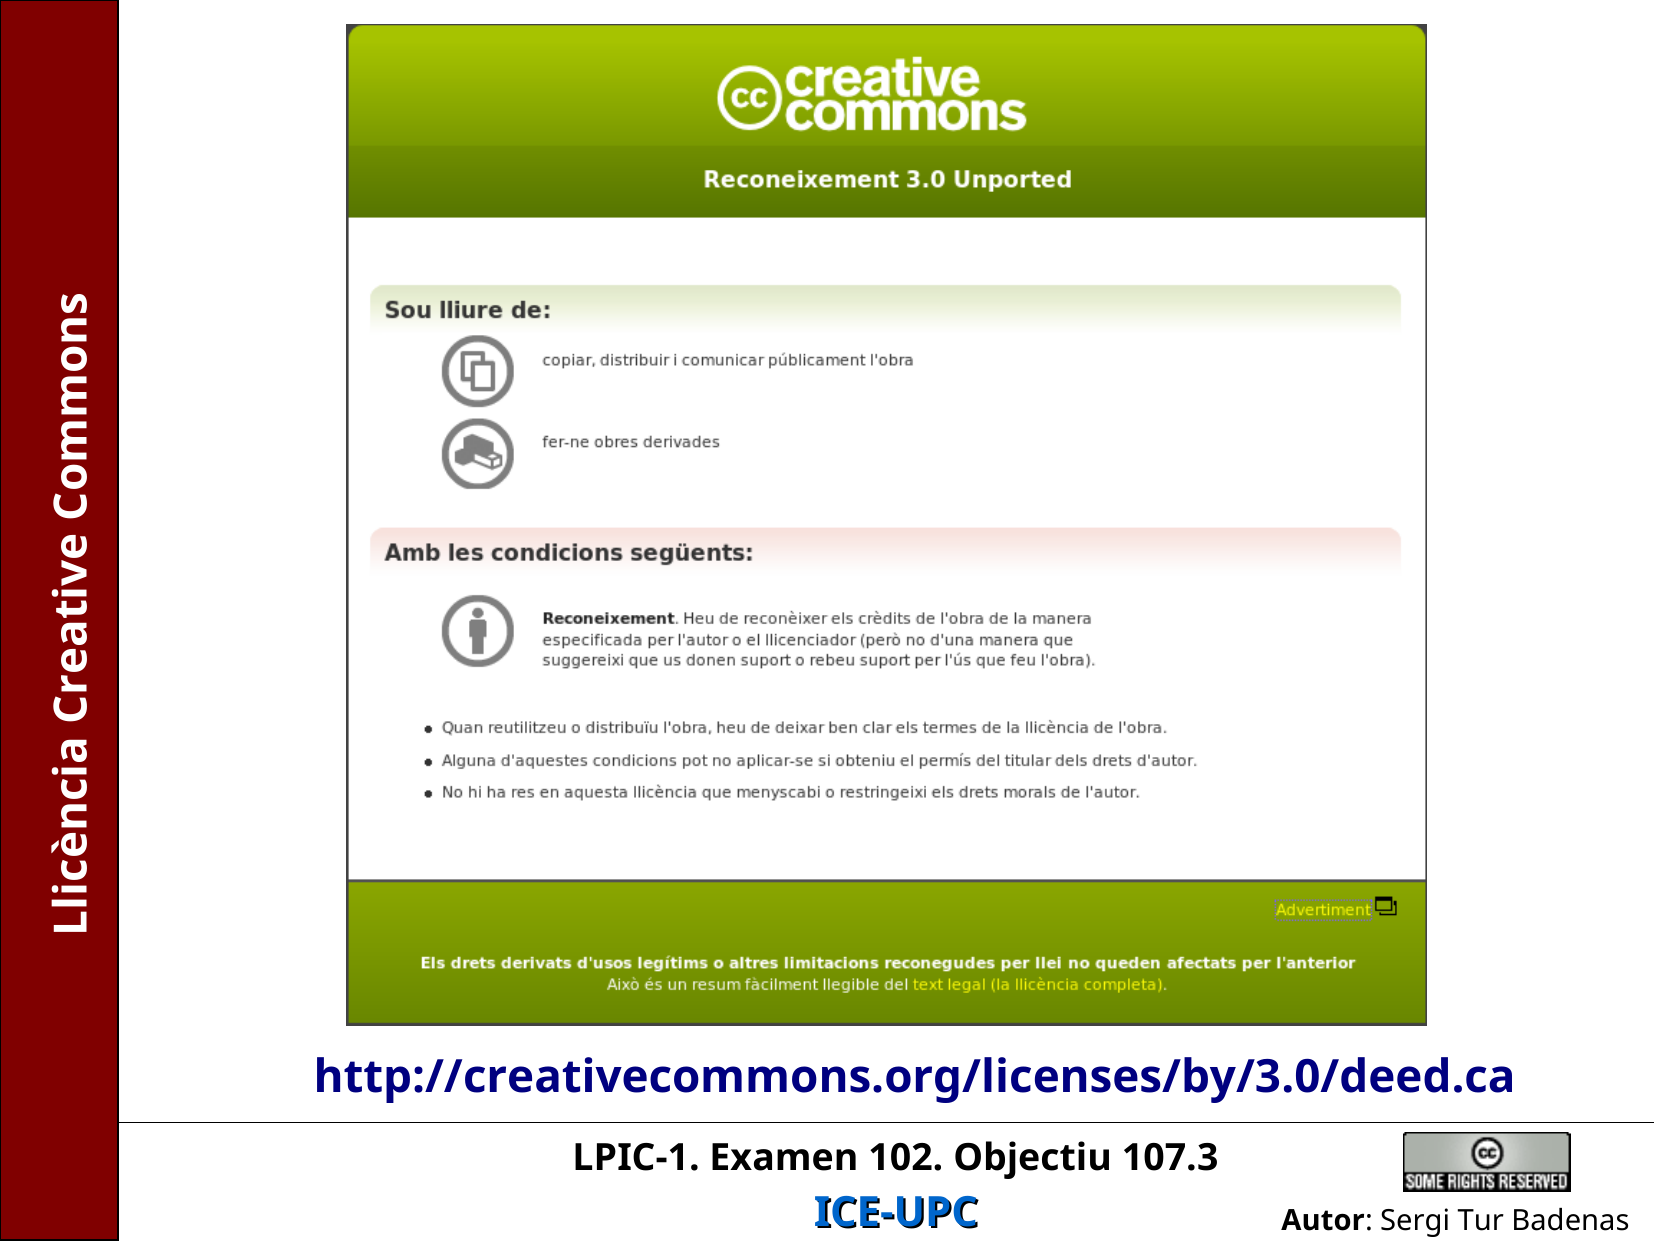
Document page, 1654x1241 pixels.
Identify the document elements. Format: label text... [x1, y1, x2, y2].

text_box http://creativecommons.org/licenses/by/3.0/deed.ca [298, 1036, 1583, 1111]
picture [1403, 1132, 1571, 1192]
picture [346, 24, 1427, 1026]
